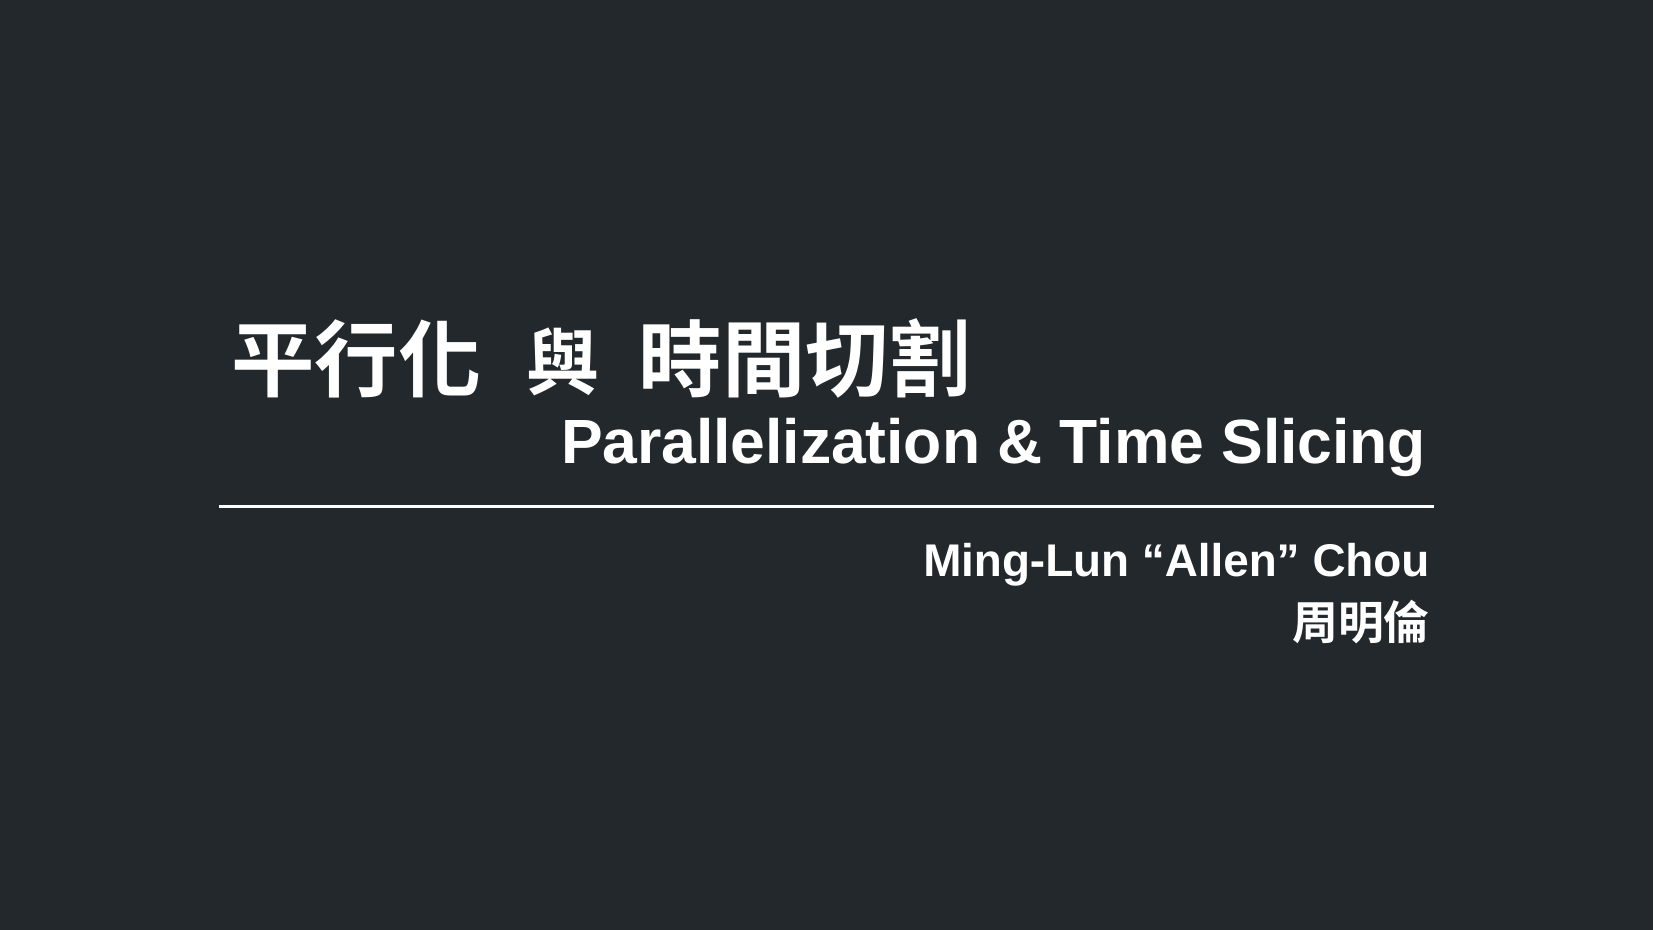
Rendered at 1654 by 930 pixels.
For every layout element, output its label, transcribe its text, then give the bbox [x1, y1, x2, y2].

text_box 平行化 [217, 286, 593, 412]
text_box Parallelization & Time Slicing [546, 399, 1453, 485]
text_box 與 [511, 297, 887, 423]
text_box 時間切割 [624, 286, 1000, 399]
text_box Ming-Lun “Allen” Chou 周明倫 [908, 527, 1445, 655]
